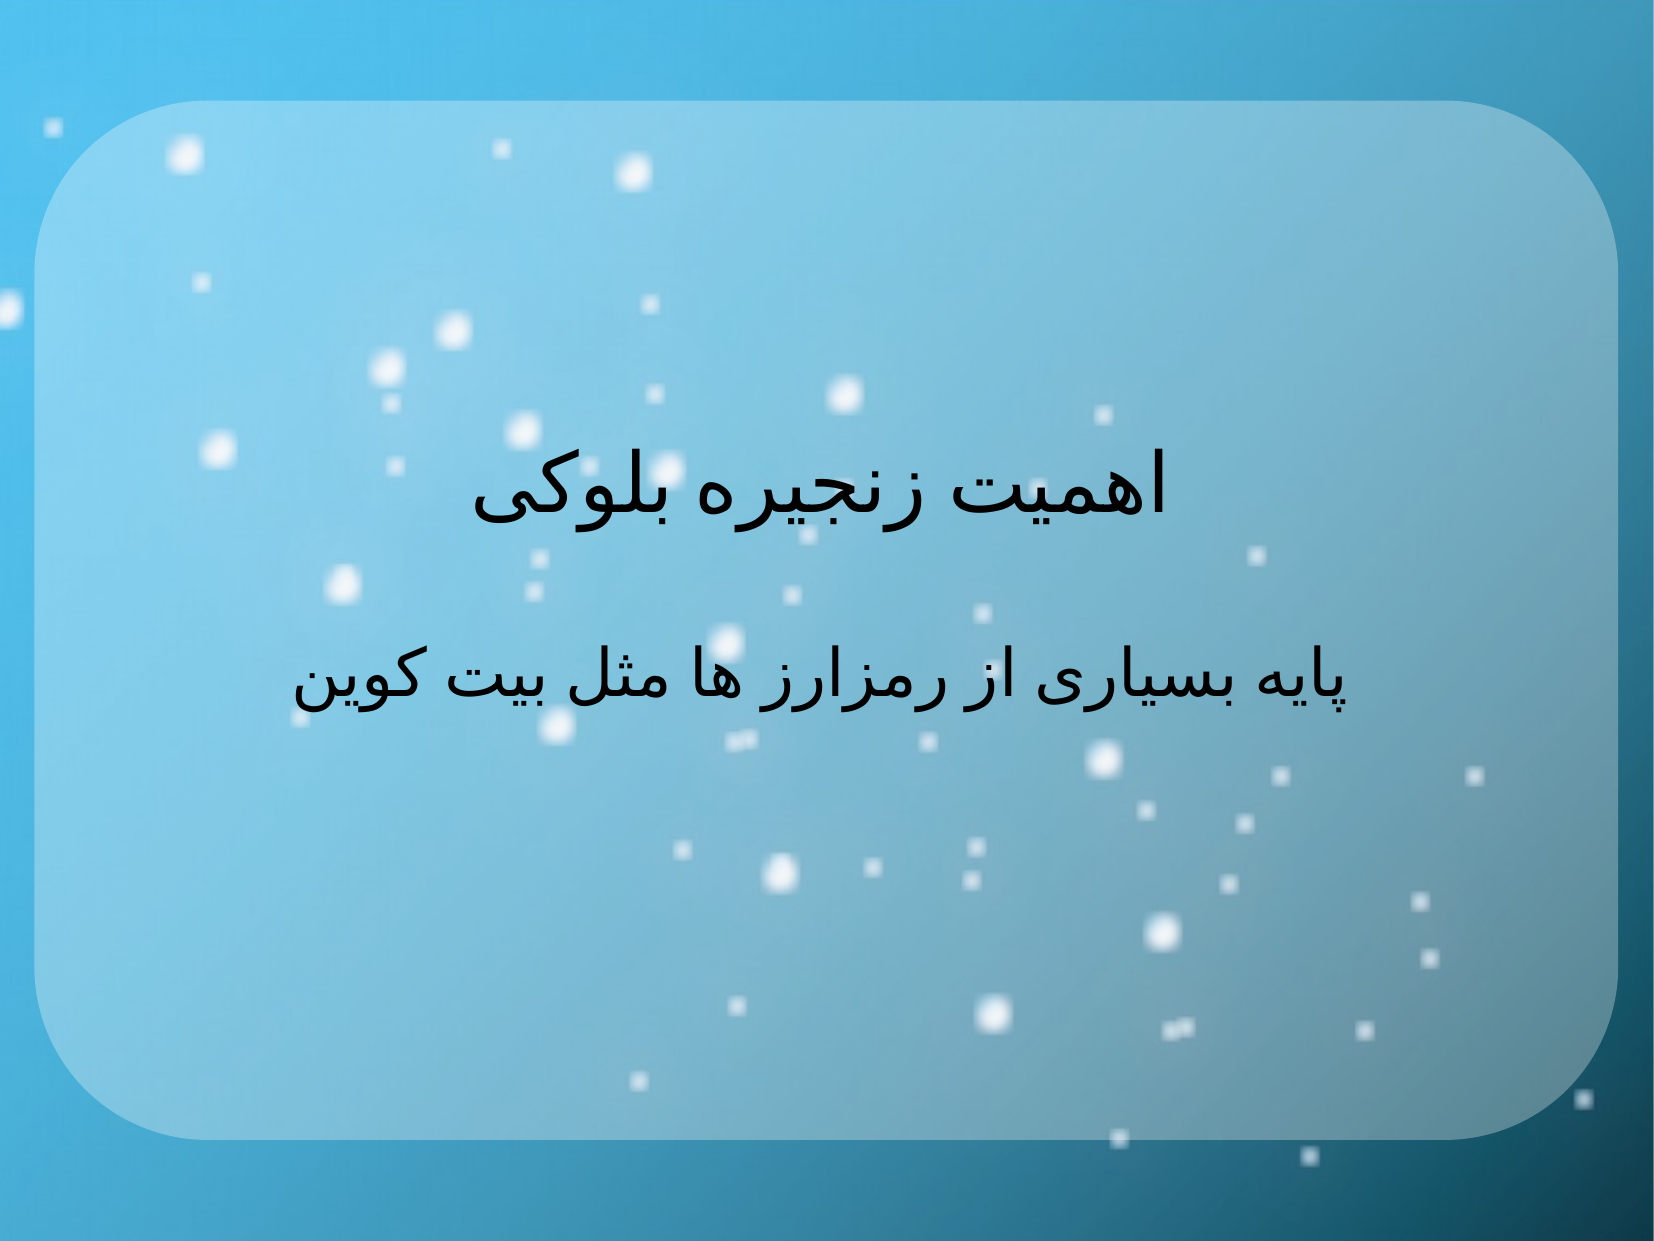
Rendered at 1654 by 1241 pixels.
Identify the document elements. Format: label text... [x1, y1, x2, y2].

text_box پایه بسیاری از رمزارز ها مثل بیت کوین [162, 629, 1479, 735]
picture [0, 0, 1654, 1241]
title اهمیت زنجیره بلوکی [76, 388, 1565, 596]
